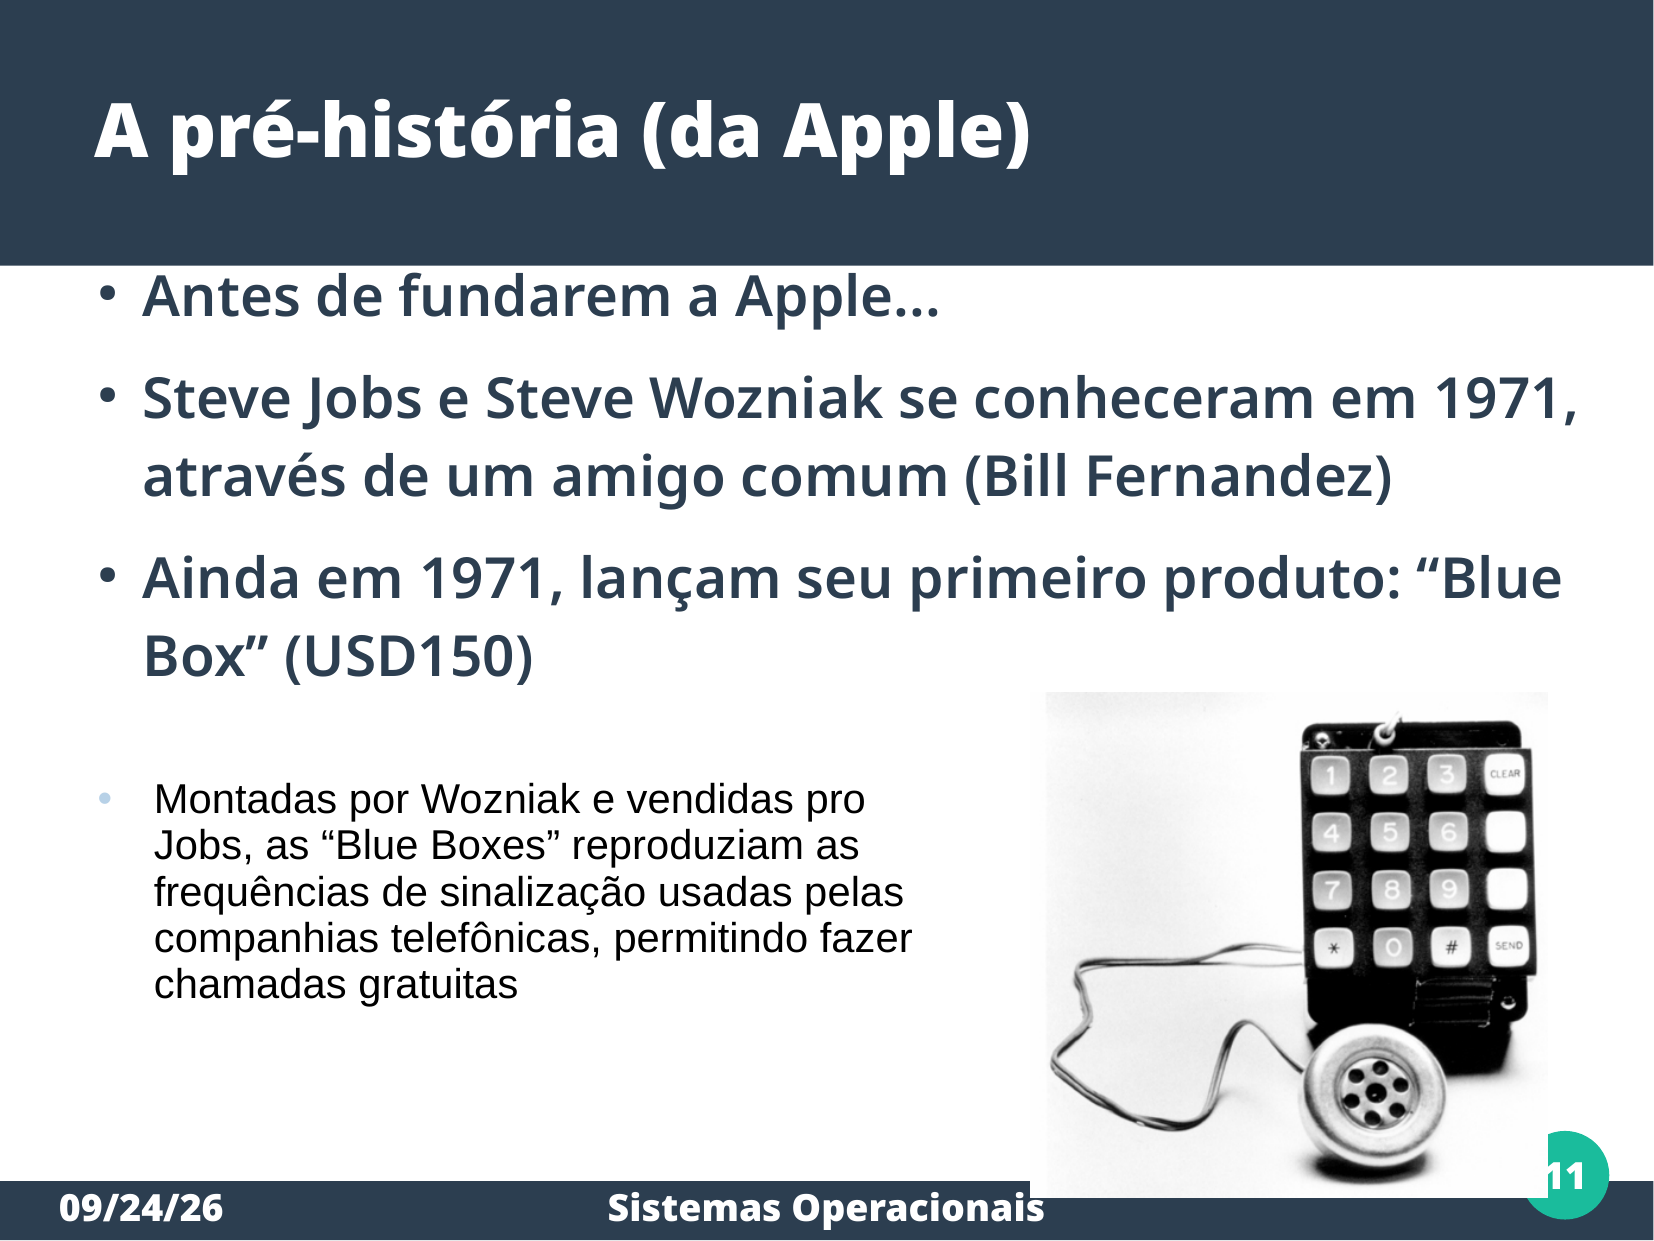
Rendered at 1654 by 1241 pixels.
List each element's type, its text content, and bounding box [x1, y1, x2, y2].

title A pré-história (da Apple) [59, 49, 1595, 207]
picture [1030, 692, 1548, 1198]
list Antes de fundarem a Apple... Steve Jobs e Steve Wozniak se conheceram em 1971, através de um amigo comum (Bill Fernandez) Ainda em 1971, lançam seu primeiro produto: “Blue Box” (USD150) [82, 255, 1590, 697]
text_box Montadas por Wozniak e vendidas pro Jobs, as “Blue Boxes” reproduziam as frequências de sinalização usadas pelas companhias telefônicas, permitindo fazer chamadas gratuitas [82, 767, 979, 1115]
